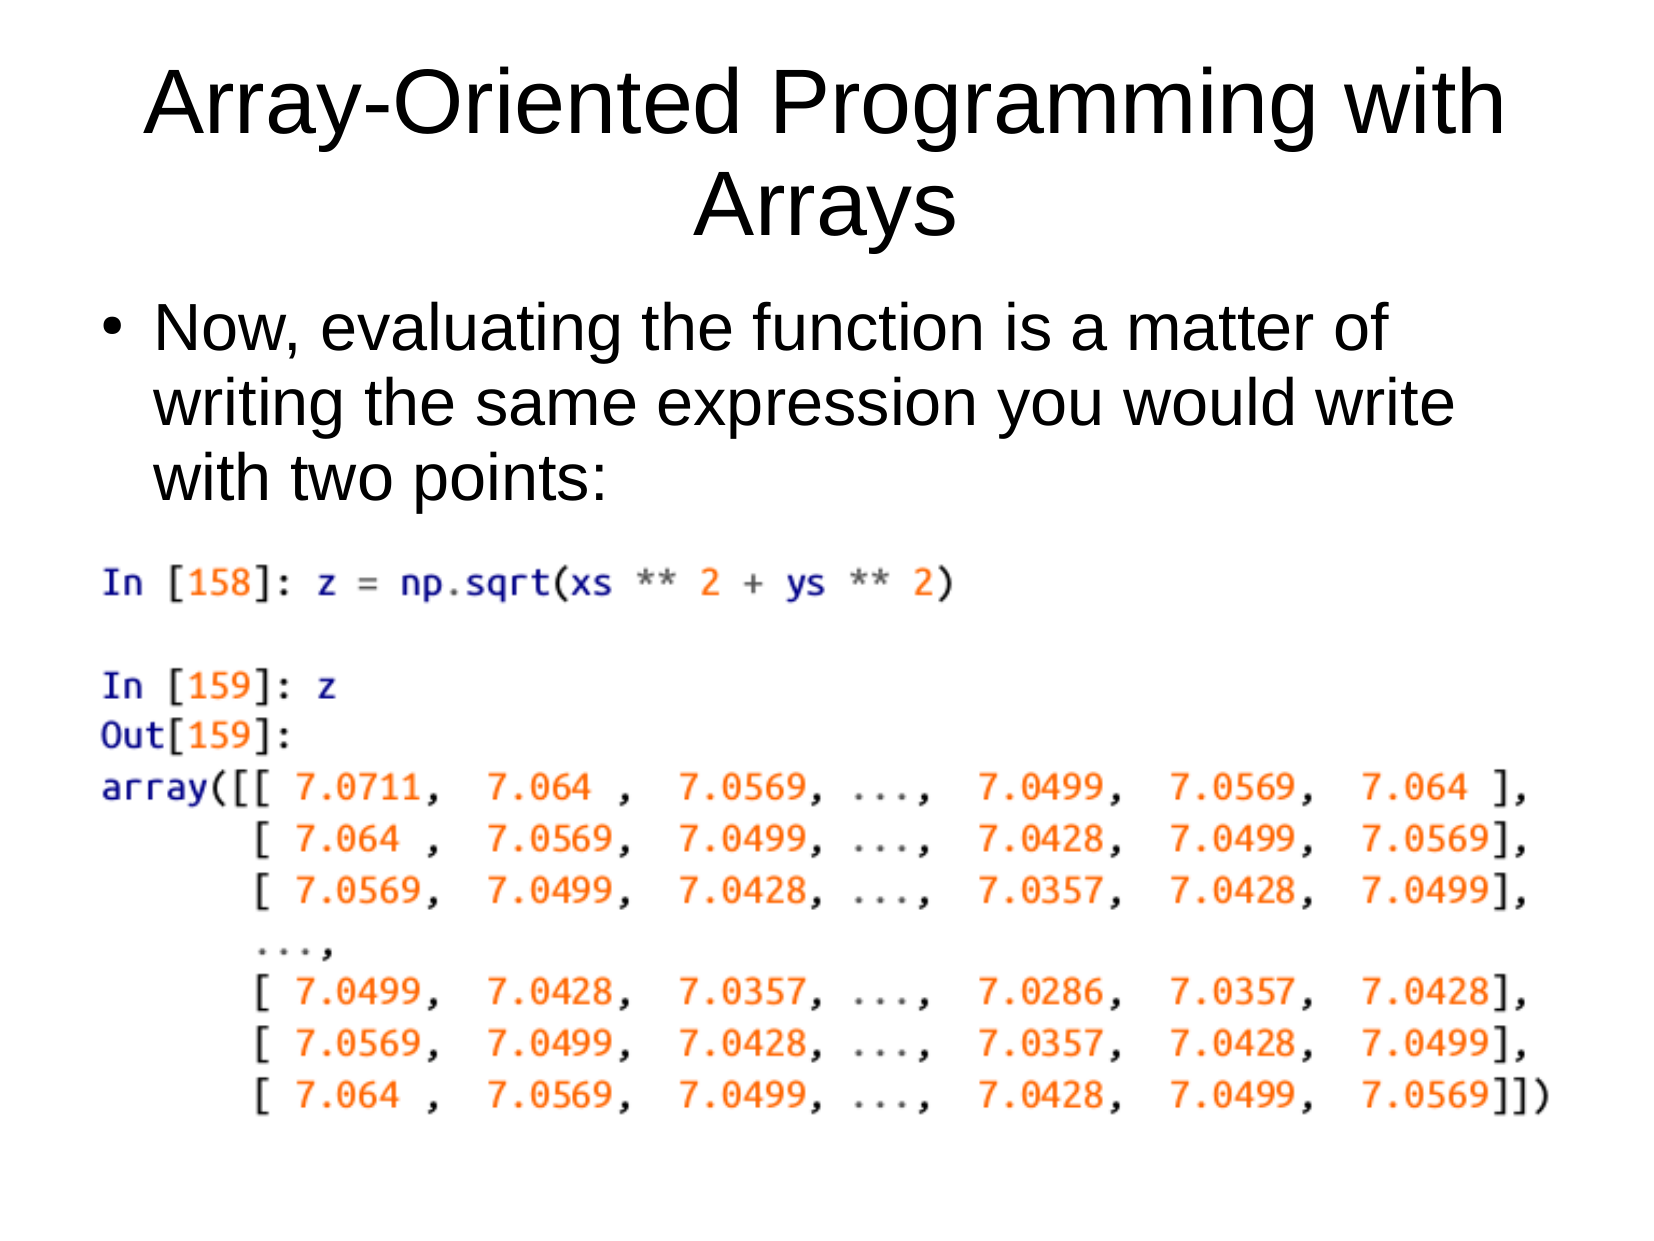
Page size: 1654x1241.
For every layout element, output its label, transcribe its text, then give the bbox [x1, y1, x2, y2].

list Now, evaluating the function is a matter of writing the same expression you would write with two points: [82, 290, 1571, 1010]
picture [95, 559, 1553, 1121]
title Array-Oriented Programming with Arrays [82, 49, 1571, 257]
